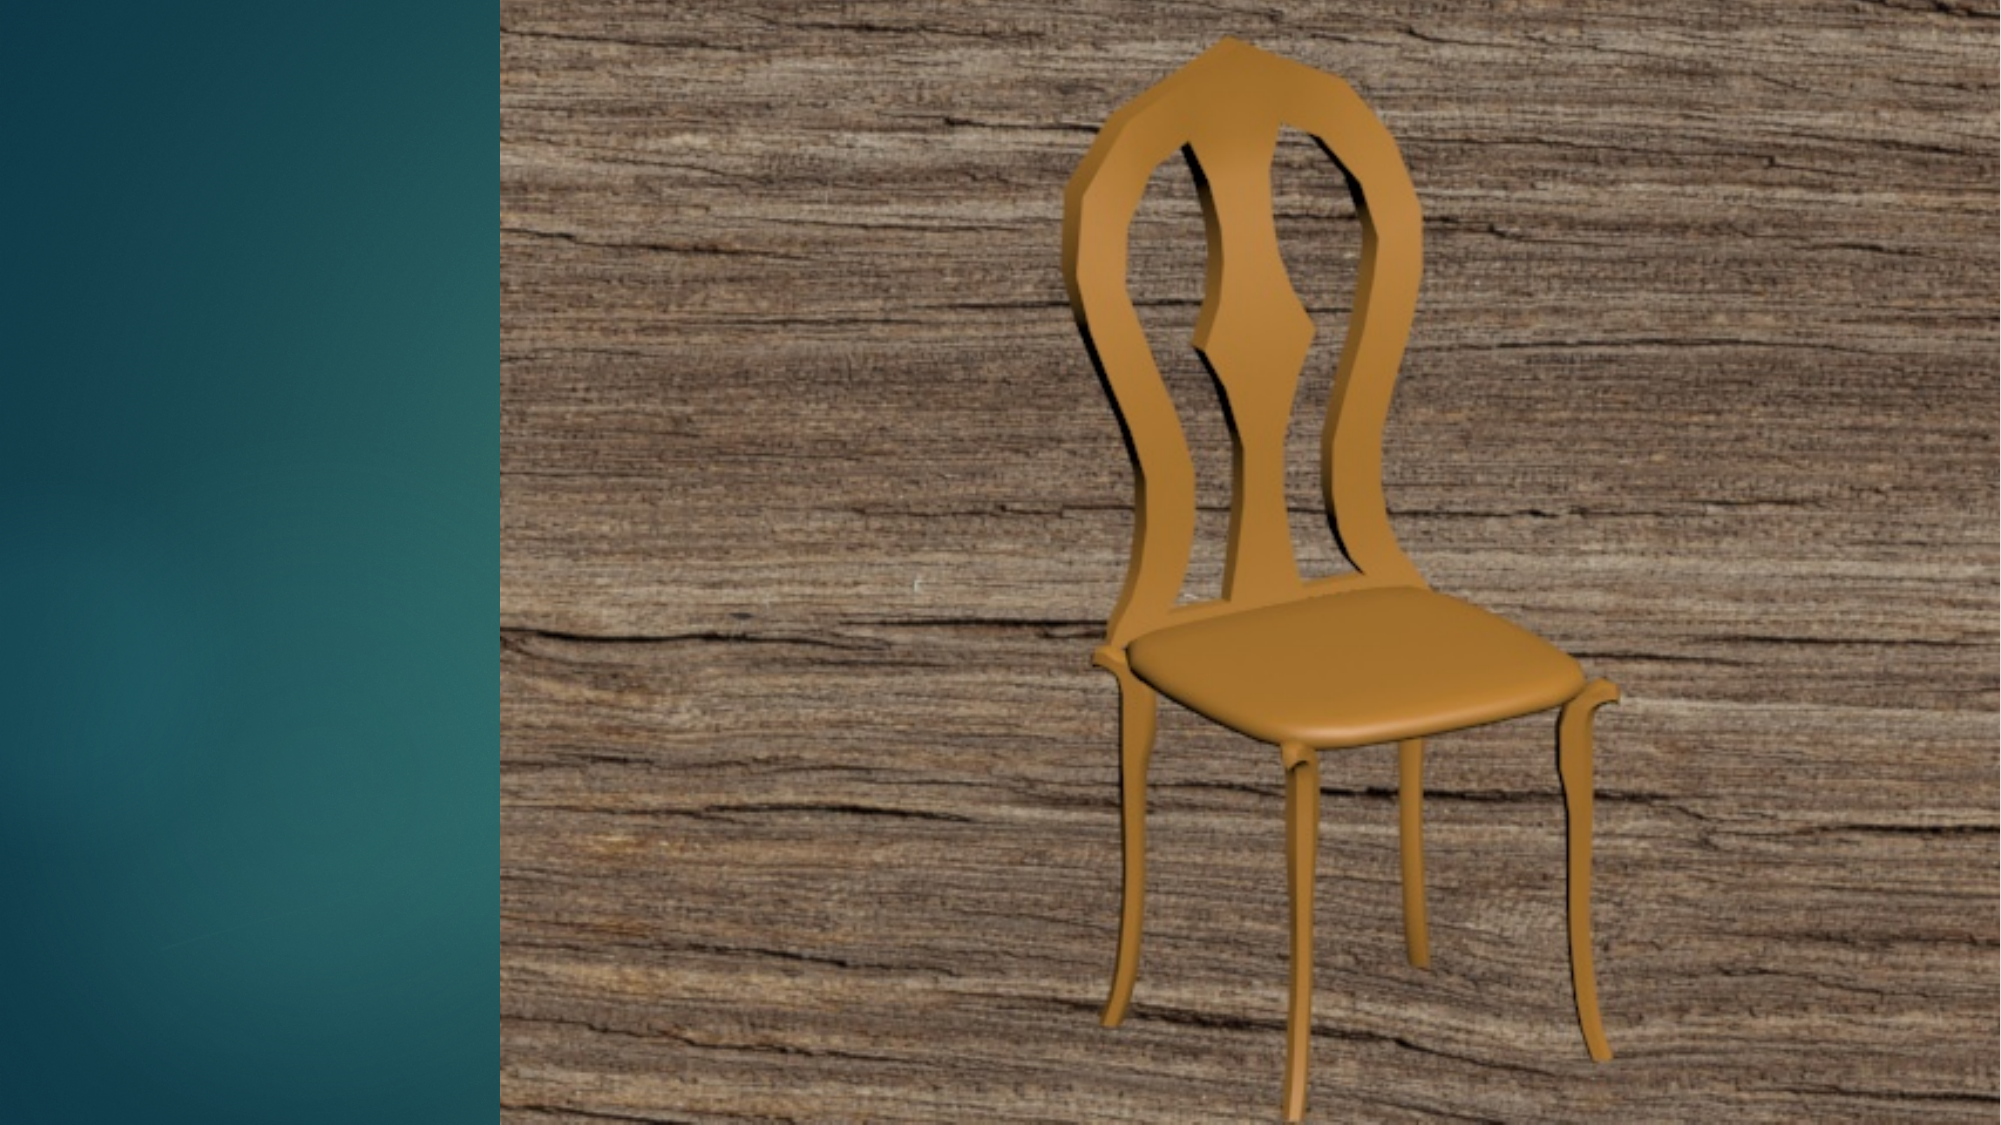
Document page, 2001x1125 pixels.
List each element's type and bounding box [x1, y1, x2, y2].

picture [500, 0, 2000, 1125]
